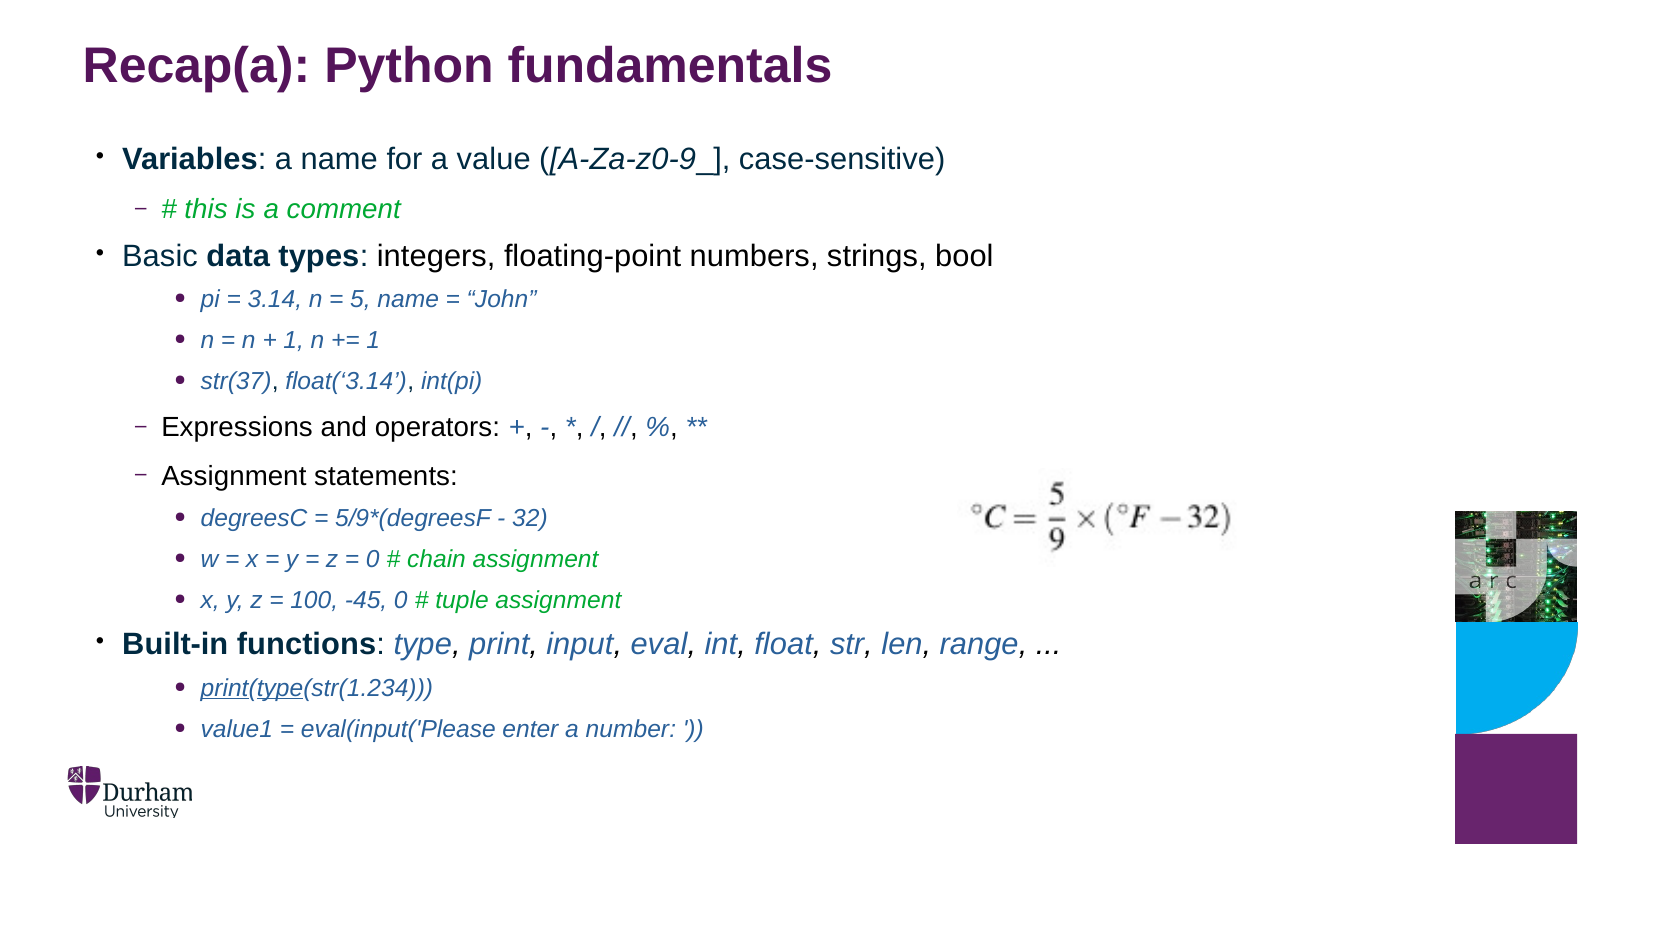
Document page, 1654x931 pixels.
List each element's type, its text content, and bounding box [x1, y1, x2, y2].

picture [67, 766, 192, 818]
title Recap(a): Python fundamentals [82, 37, 1571, 93]
picture [1571, 511, 1577, 621]
picture [1571, 637, 1578, 733]
picture [957, 468, 1249, 567]
list Variables: a name for a value ([A-Za-z0-9_], case-sensitive) # this is a comment Basic data types: integers, floating-point numbers, strings, bool pi = 3.14, n = 5, name = “John” n = n + 1, n += 1 str(37), float(‘3.14’), int(pi) Expressions and operators: +, -, *, /, //, %, ** Assignment statements: degreesC = 5/9*(degreesF - 32) w = x = y = z = 0 # chain assignment x, y, z = 100, -45, 0 # tuple assignment Built-in functions: type, print, input, eval, int, float, str, len, range, ... print(type(str(1.234))) value1 = eval(input('Please enter a number: ')) [82, 141, 1571, 745]
